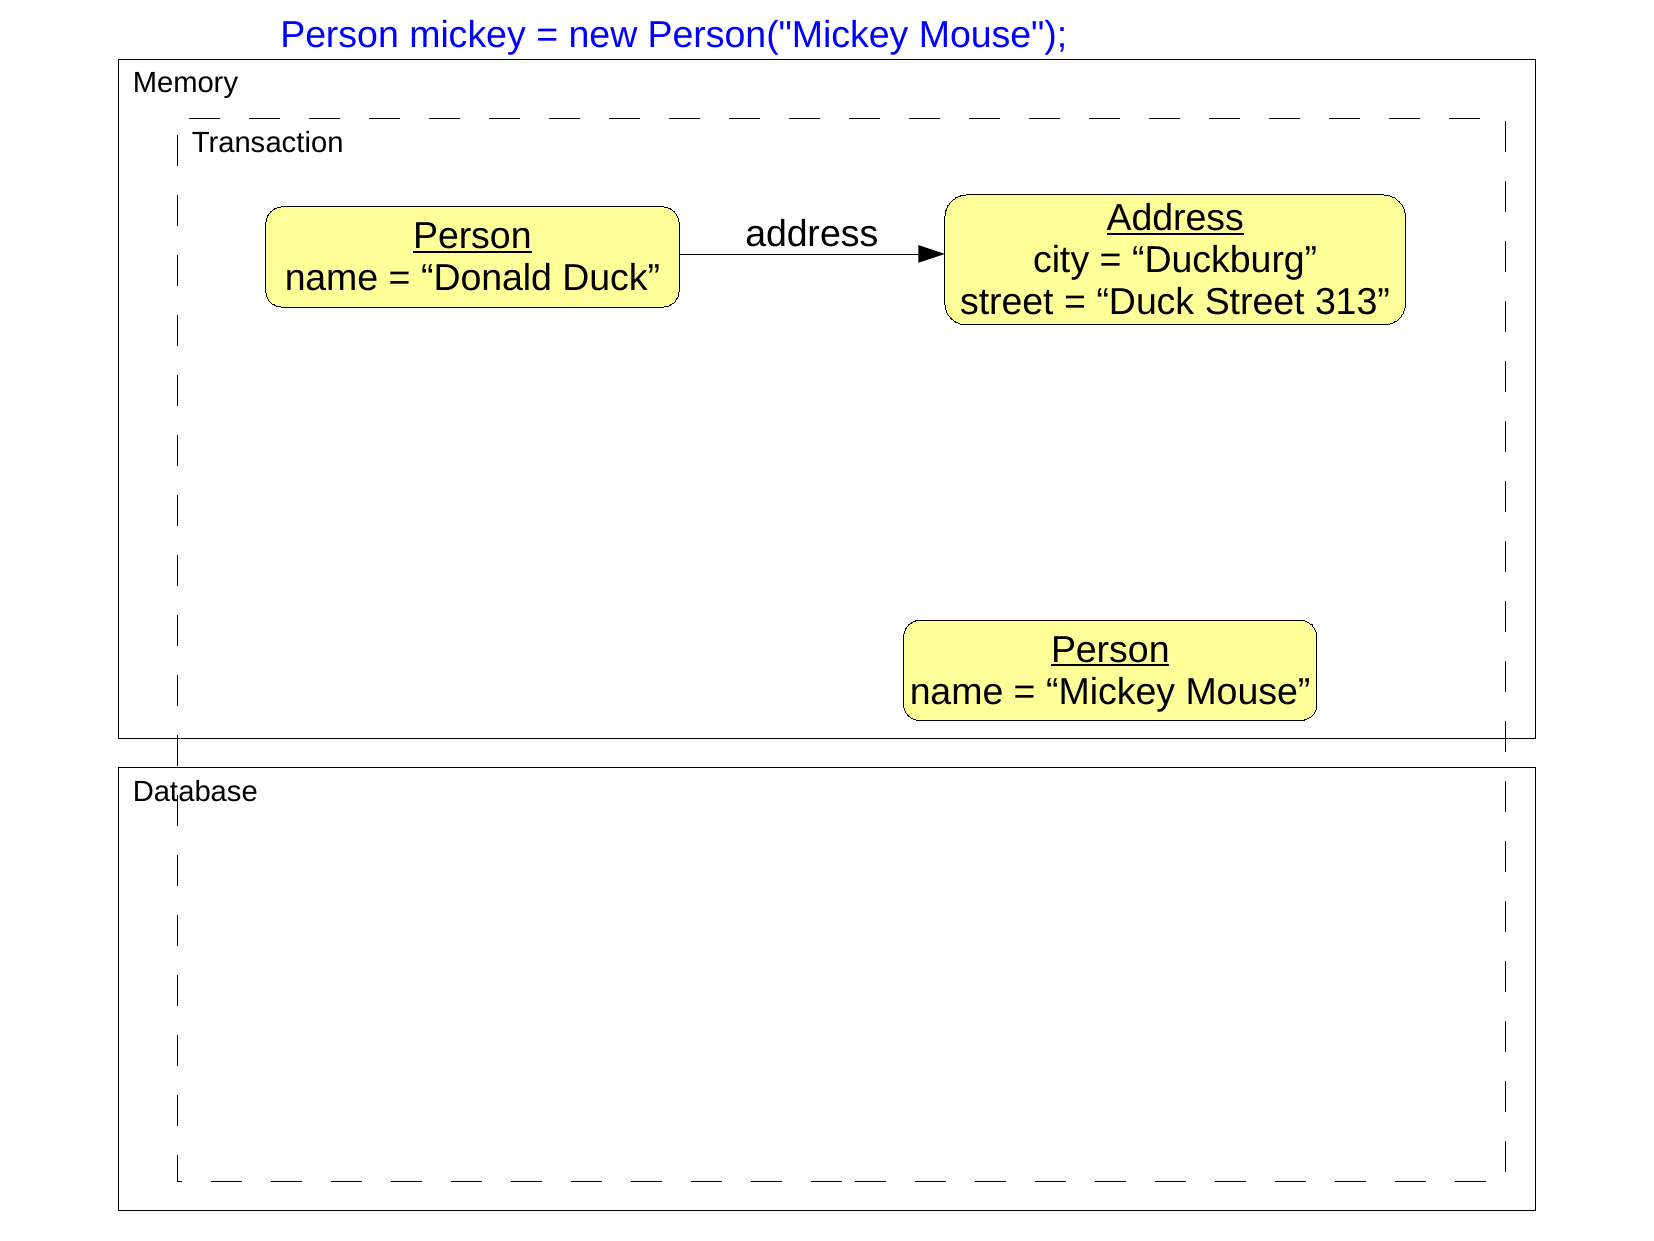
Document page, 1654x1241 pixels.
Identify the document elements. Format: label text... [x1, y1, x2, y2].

text_box Person mickey = new Person("Mickey Mouse"); [265, 6, 1536, 63]
text_box Transaction [177, 118, 1506, 1182]
text_box Person name = “Mickey Mouse” [903, 620, 1317, 721]
text_box Memory [118, 59, 1536, 739]
text_box Database [118, 767, 1536, 1211]
text_box Address city = “Duckburg” street = “Duck Street 313” [944, 194, 1406, 325]
text_box Person name = “Donald Duck” [265, 206, 680, 308]
